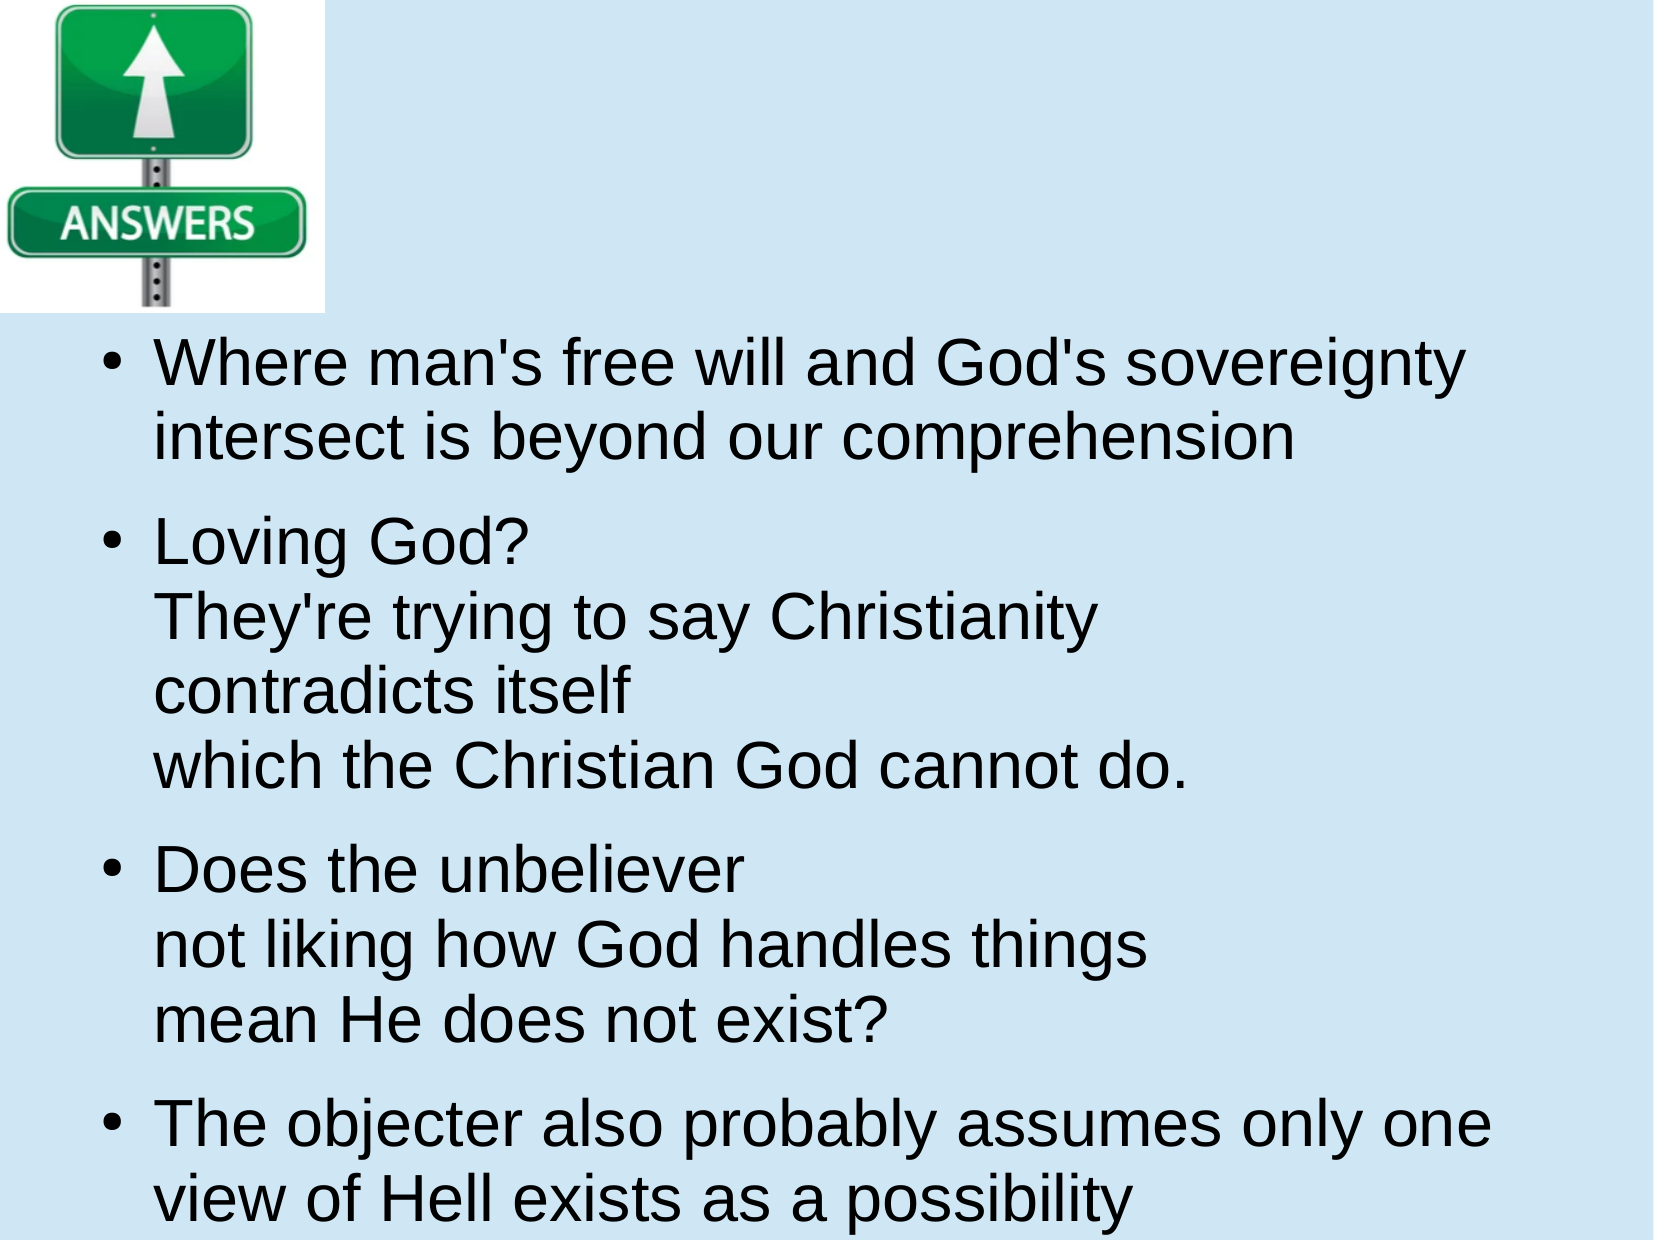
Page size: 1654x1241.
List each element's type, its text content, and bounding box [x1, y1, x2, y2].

picture [0, 0, 325, 313]
list Where man's free will and God's sovereignty intersect is beyond our comprehension Loving God? They're trying to say Christianity contradicts itself which the Christian God cannot do. Does the unbeliever not liking how God handles things mean He does not exist? The objecter also probably assumes only one view of Hell exists as a possibility [82, 324, 1571, 1236]
